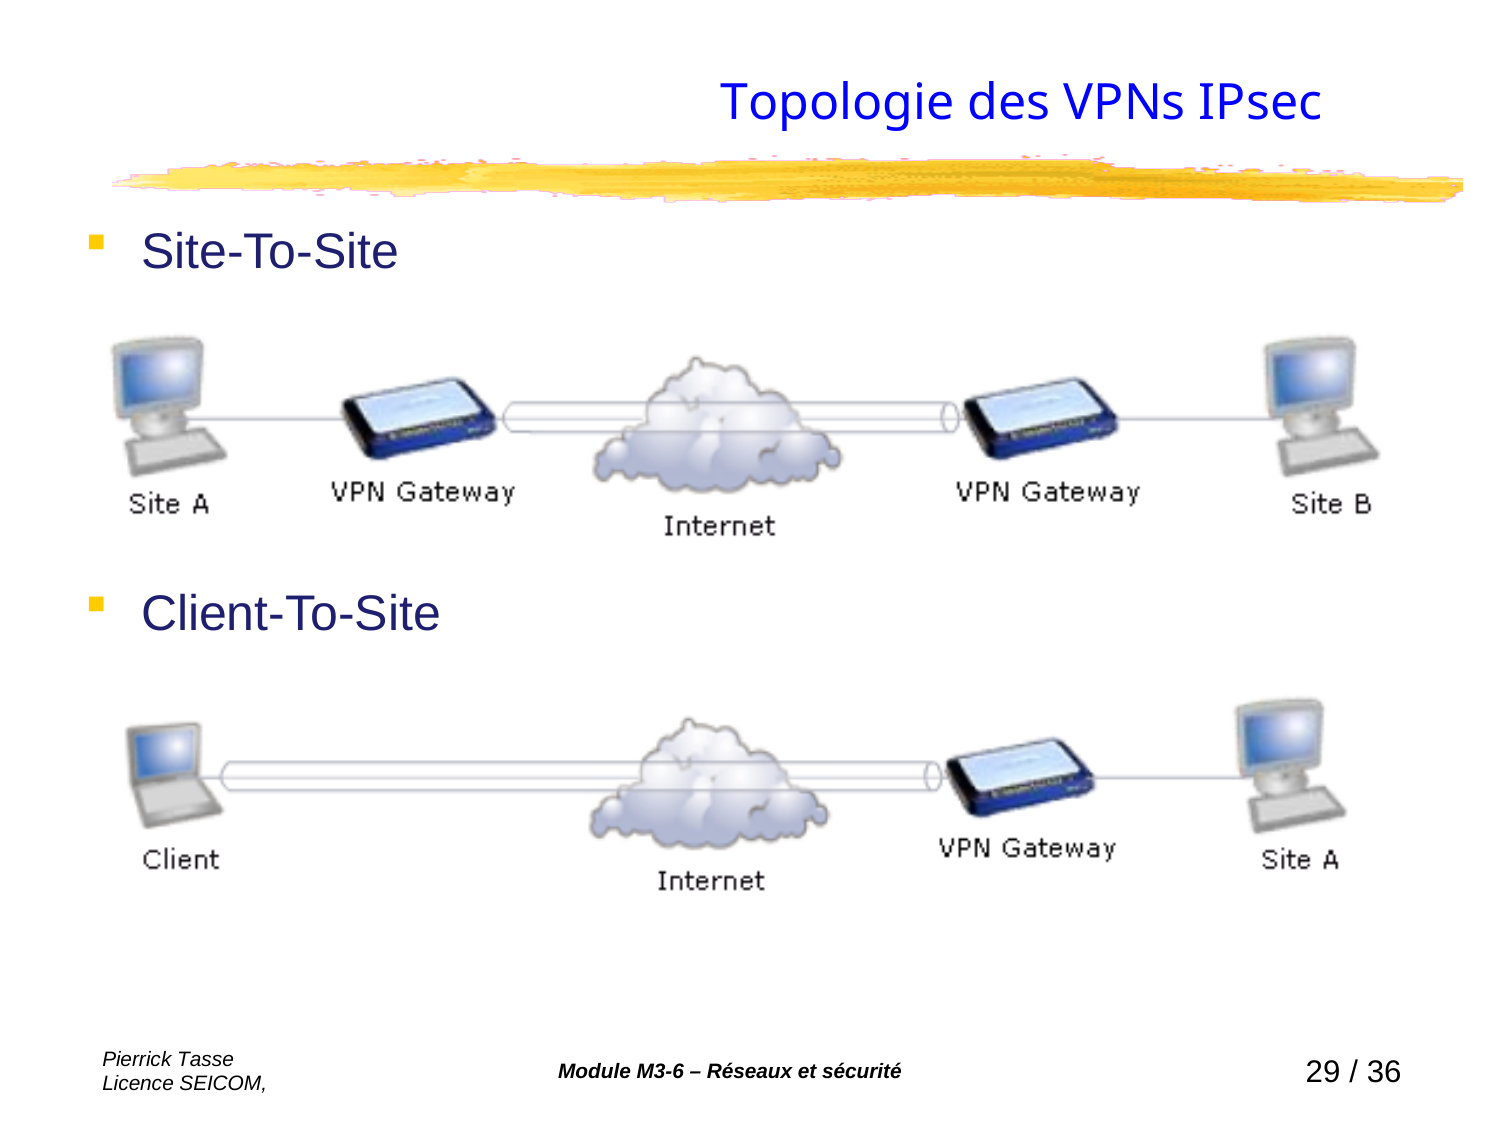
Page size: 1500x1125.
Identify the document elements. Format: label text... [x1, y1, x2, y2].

picture [58, 292, 1437, 563]
title Topologie des VPNs IPsec [62, 37, 1338, 138]
picture [112, 149, 1463, 213]
picture [93, 679, 1376, 926]
list Site-To-Site Client-To-Site [69, 563, 1412, 1016]
list Site-To-Site Client-To-Site [69, 210, 1412, 292]
